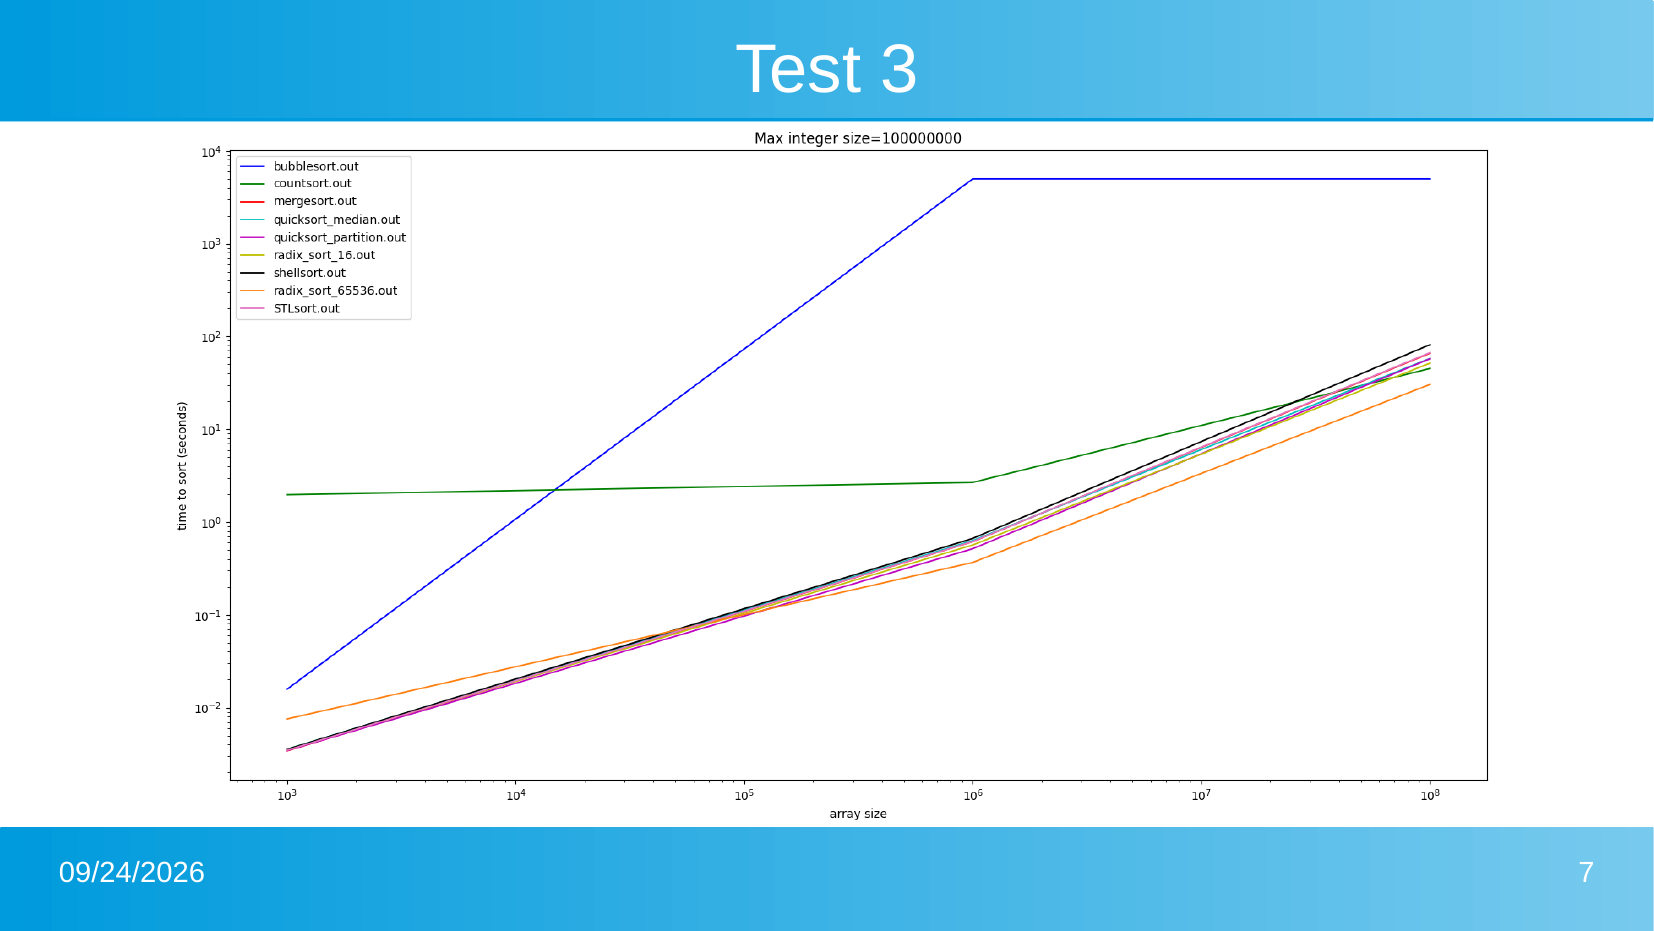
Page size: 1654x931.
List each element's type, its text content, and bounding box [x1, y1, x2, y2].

picture [150, 127, 1501, 826]
title Test 3 [59, 29, 1595, 108]
